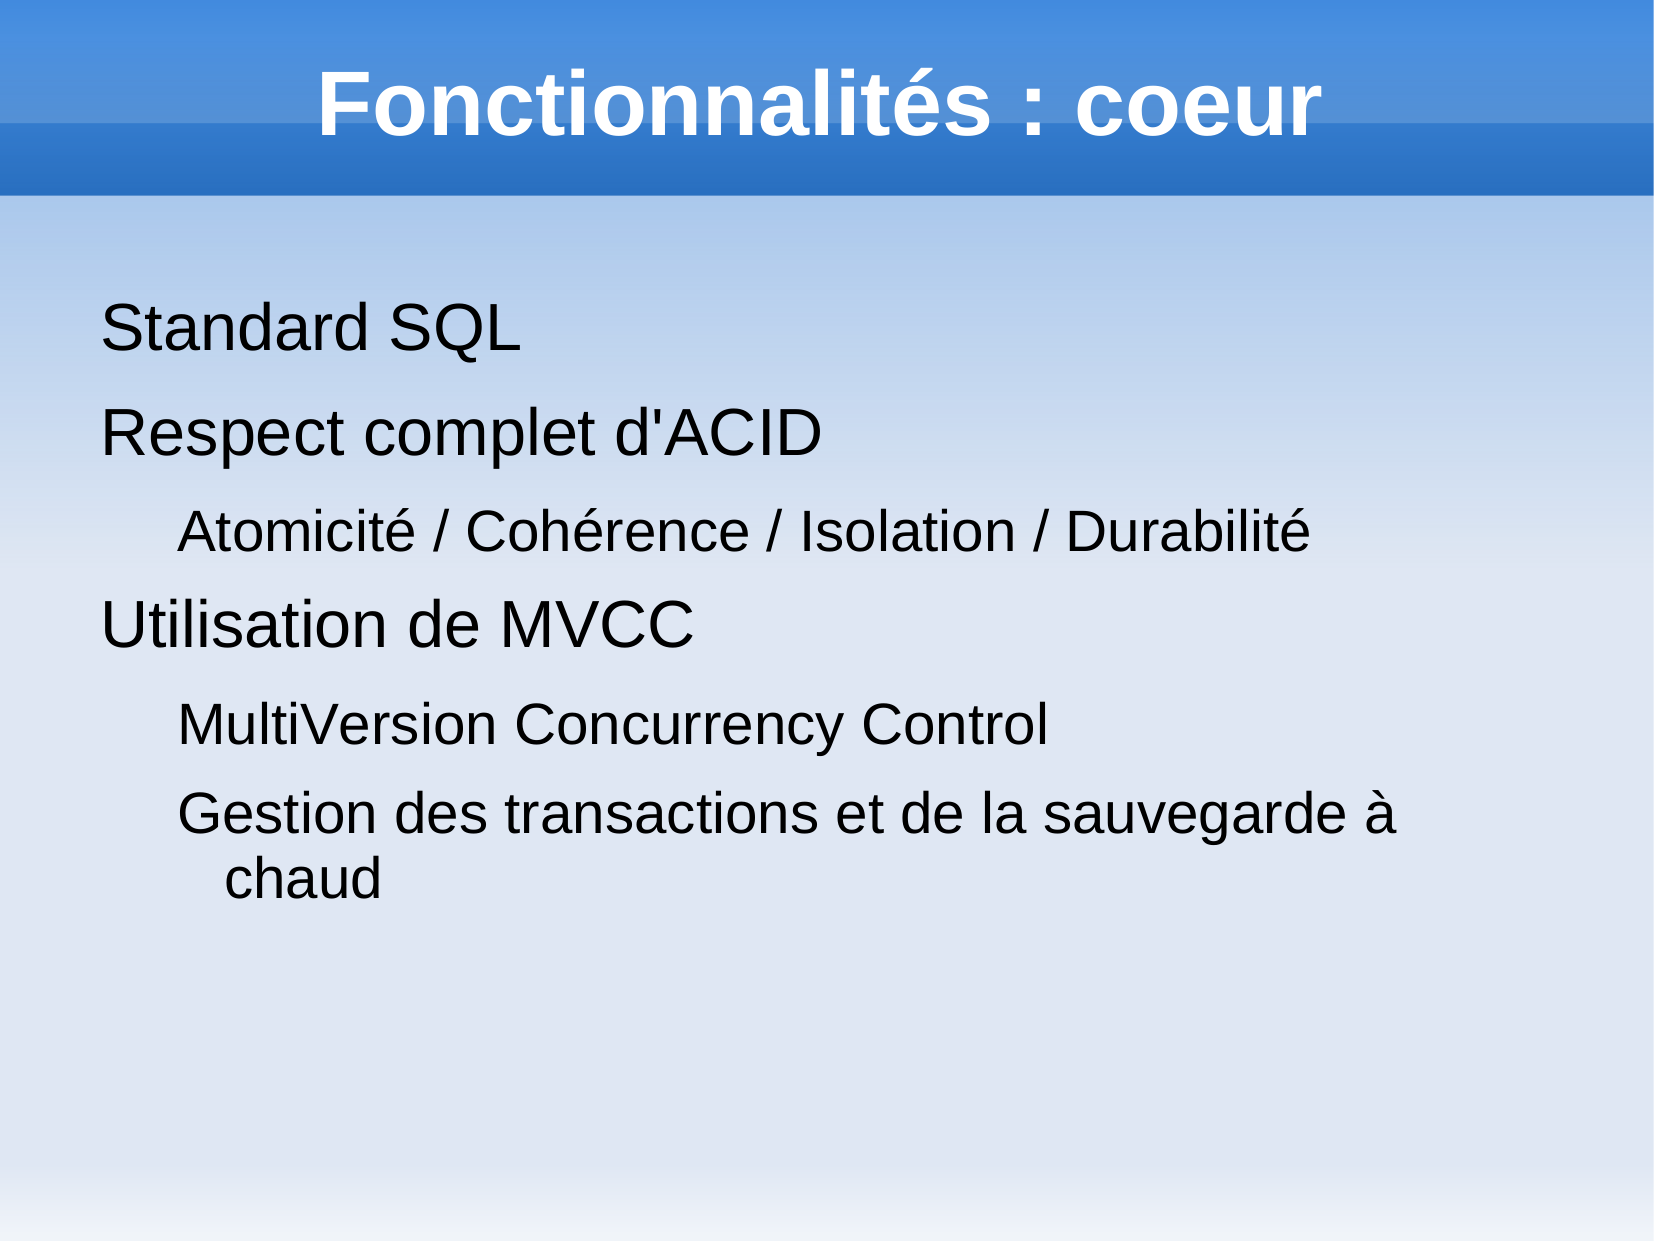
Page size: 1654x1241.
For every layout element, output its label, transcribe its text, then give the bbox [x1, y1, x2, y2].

title Fonctionnalités : coeur [76, 7, 1565, 200]
list Standard SQL Respect complet d'ACID Atomicité / Cohérence / Isolation / Durabilité Utilisation de MVCC MultiVersion Concurrency Control Gestion des transactions et de la sauvegarde à chaud [82, 290, 1571, 1094]
picture [0, 0, 1654, 1241]
